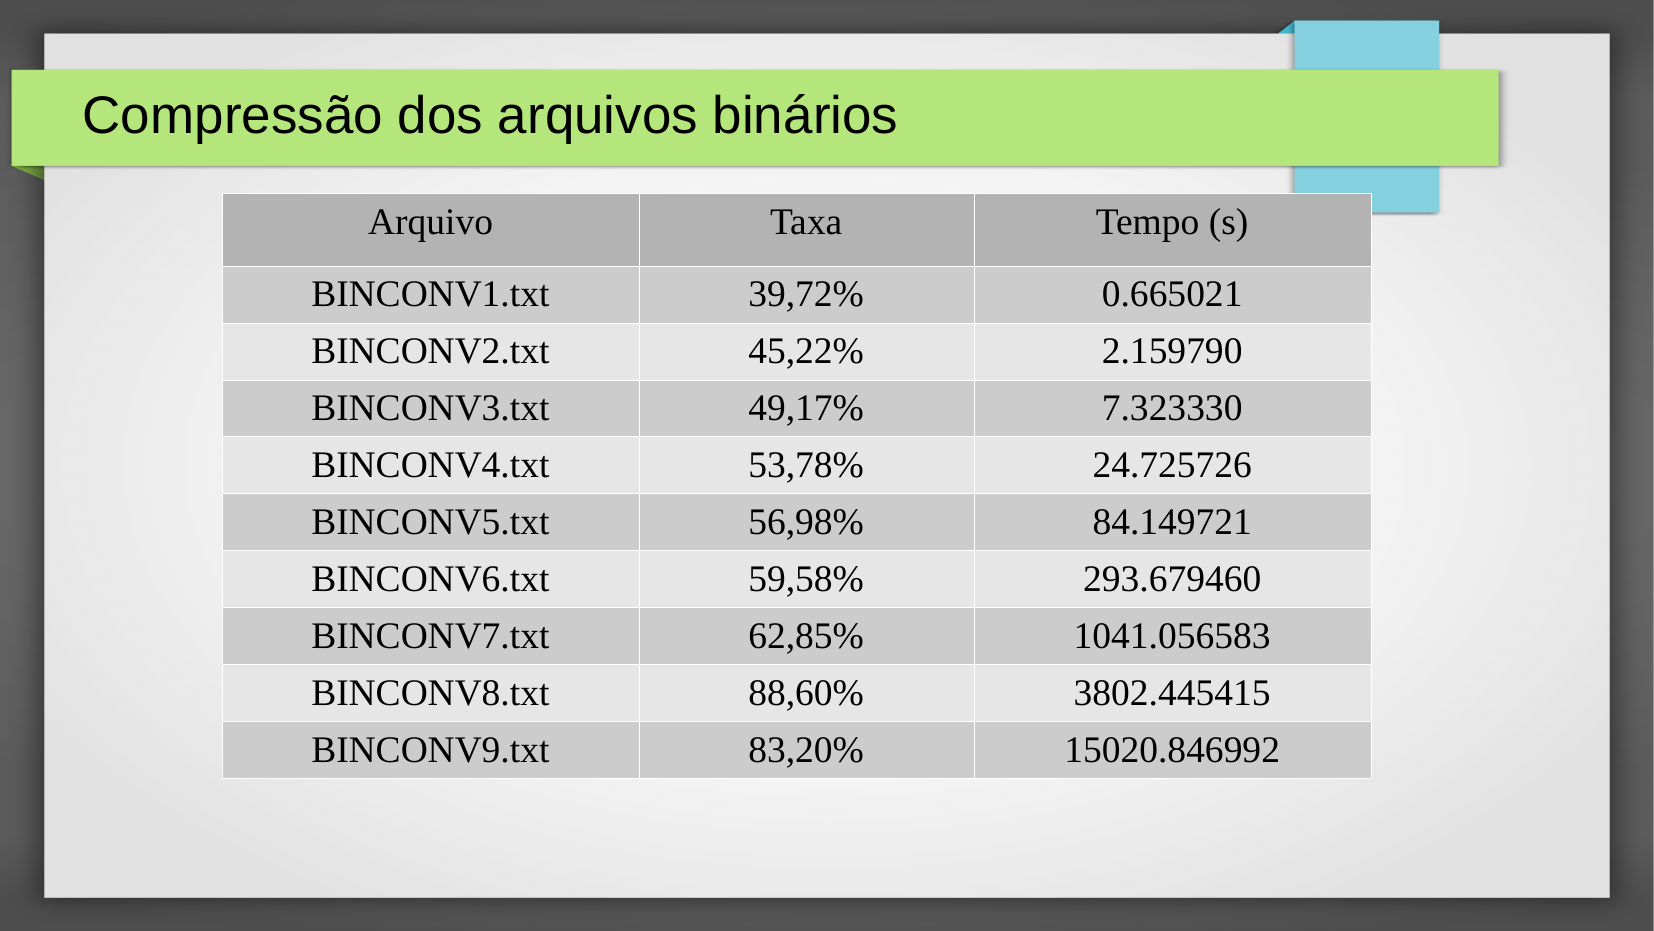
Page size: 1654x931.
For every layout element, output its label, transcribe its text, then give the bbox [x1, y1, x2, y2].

table_cell 2.159790 [975, 324, 1371, 380]
table_cell 56,98% [640, 494, 974, 550]
table_header Arquivo [223, 194, 639, 266]
table_cell 293.679460 [975, 551, 1371, 607]
table_cell BINCONV7.txt [223, 608, 639, 664]
table_cell 3802.445415 [975, 665, 1371, 721]
table_cell BINCONV5.txt [223, 494, 639, 550]
table_cell 24.725726 [975, 437, 1371, 493]
table_cell BINCONV2.txt [223, 324, 639, 380]
table_cell 59,58% [640, 551, 974, 607]
table_cell 45,22% [640, 324, 974, 380]
table_cell 15020.846992 [975, 722, 1371, 778]
table_cell 49,17% [640, 381, 974, 436]
table_cell 7.323330 [975, 381, 1371, 436]
table_cell 88,60% [640, 665, 974, 721]
table_cell BINCONV4.txt [223, 437, 639, 493]
table_cell 1041.056583 [975, 608, 1371, 664]
table_cell BINCONV1.txt [223, 267, 639, 323]
table_cell BINCONV9.txt [223, 722, 639, 778]
table_cell 39,72% [640, 267, 974, 323]
title Compressão dos arquivos binários [82, 70, 1264, 160]
picture [0, 0, 1654, 931]
table_cell 62,85% [640, 608, 974, 664]
table_cell 84.149721 [975, 494, 1371, 550]
table_cell BINCONV8.txt [223, 665, 639, 721]
table_cell 53,78% [640, 437, 974, 493]
table_cell BINCONV3.txt [223, 381, 639, 436]
table_cell 83,20% [640, 722, 974, 778]
table_header Tempo (s) [975, 194, 1371, 266]
table_cell 0.665021 [975, 267, 1371, 323]
table_header Taxa [640, 194, 974, 266]
table_cell BINCONV6.txt [223, 551, 639, 607]
